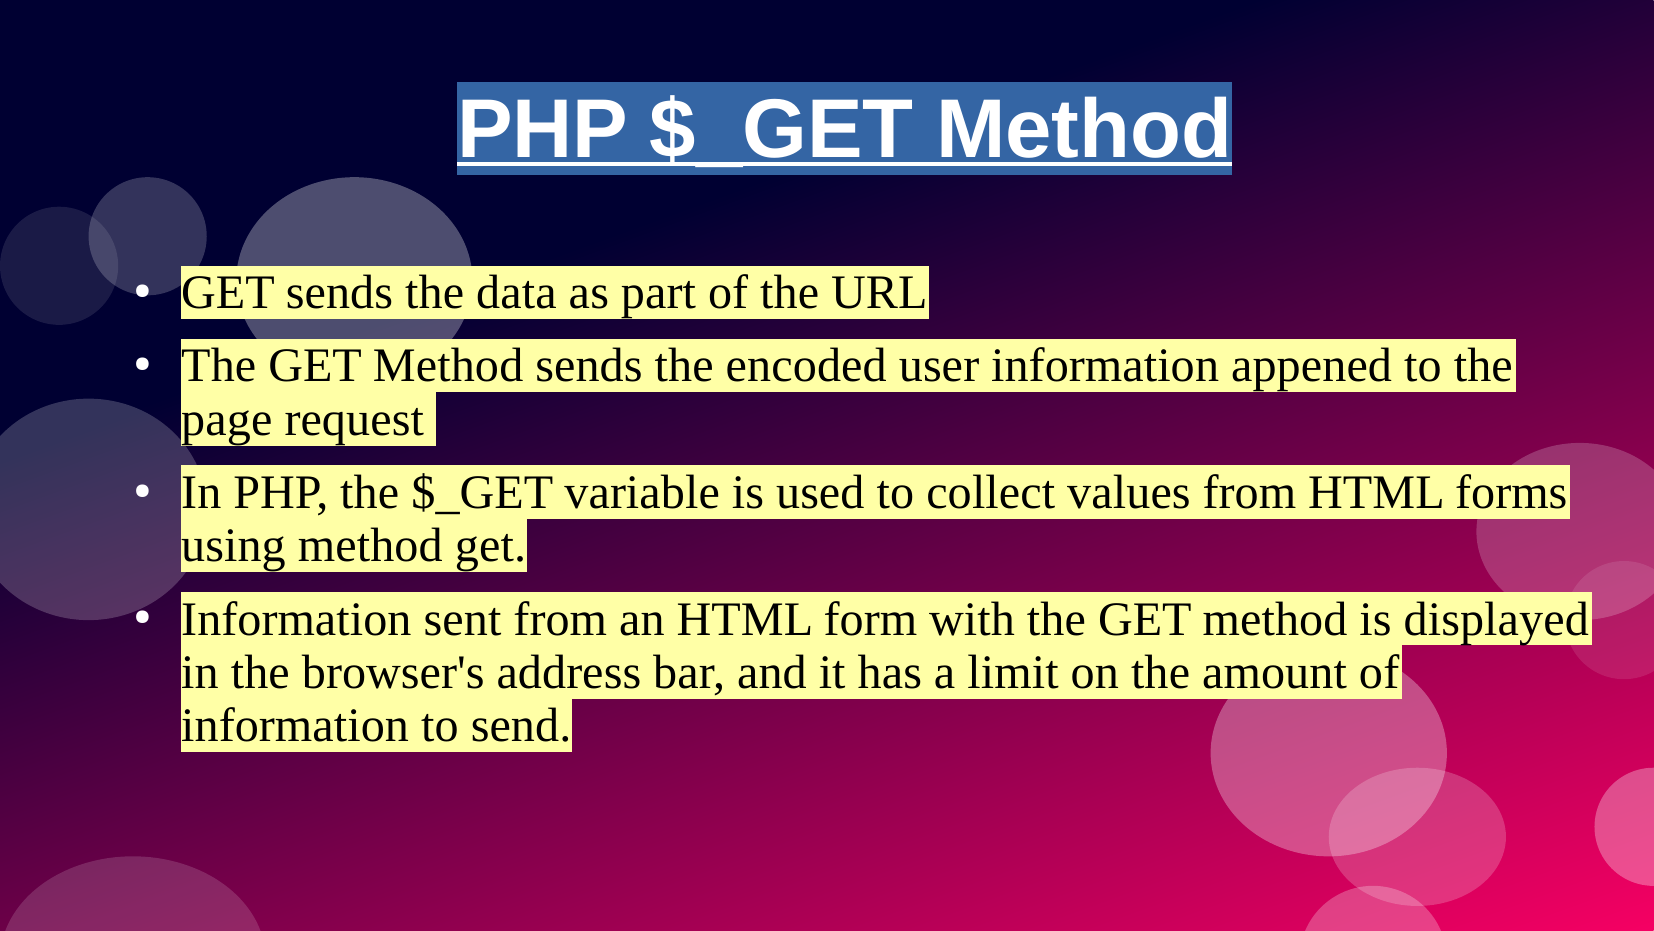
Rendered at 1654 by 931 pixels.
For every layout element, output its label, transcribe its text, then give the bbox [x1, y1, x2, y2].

list GET sends the data as part of the URL The GET Method sends the encoded user information appened to the page request In PHP, the $_GET variable is used to collect values from HTML forms using method get. Information sent from an HTML form with the GET method is displayed in the browser's address bar, and it has a limit on the amount of information to send. [118, 265, 1607, 758]
title PHP $_GET Method [88, 50, 1565, 207]
